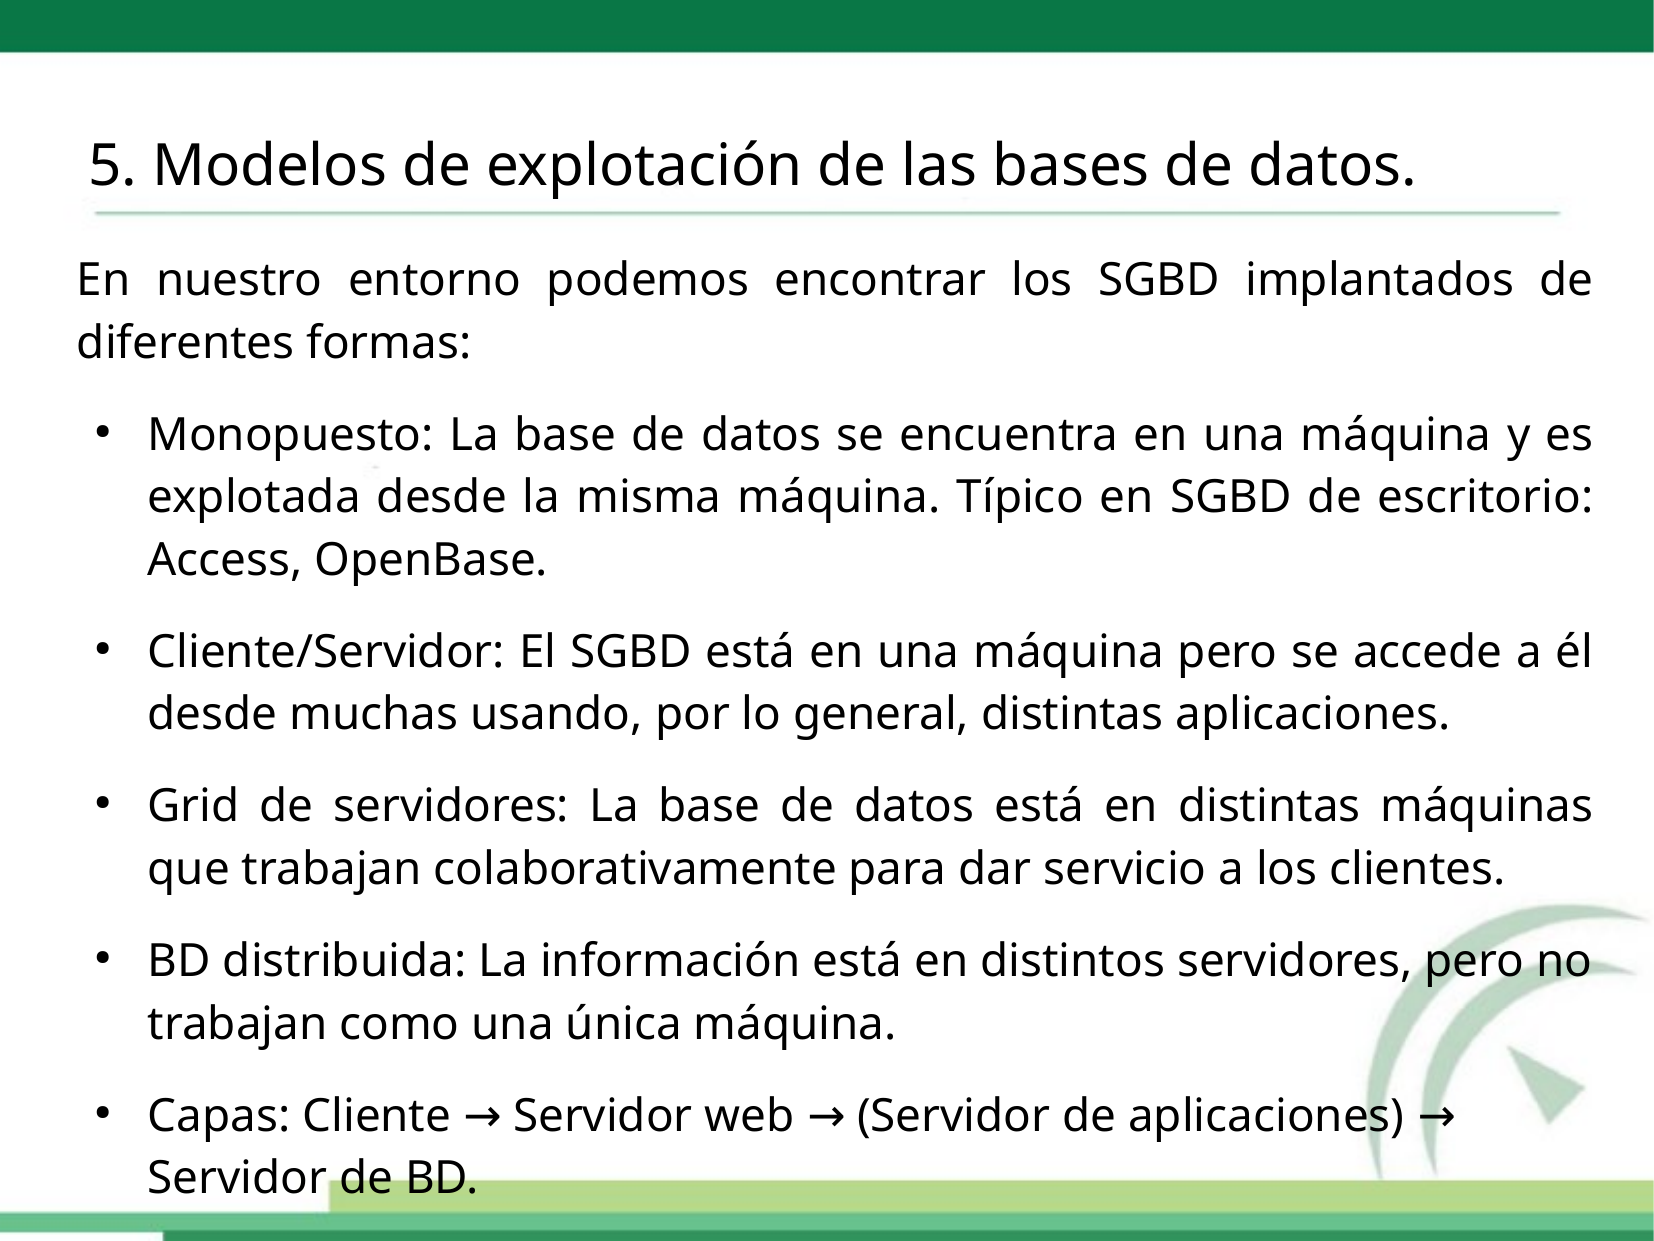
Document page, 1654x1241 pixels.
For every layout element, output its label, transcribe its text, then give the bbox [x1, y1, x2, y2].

list En nuestro entorno podemos encontrar los SGBD implantados de diferentes formas: Monopuesto: La base de datos se encuentra en una máquina y es explotada desde la misma máquina. Típico en SGBD de escritorio: Access, OpenBase. Cliente/Servidor: El SGBD está en una máquina pero se accede a él desde muchas usando, por lo general, distintas aplicaciones. Grid de servidores: La base de datos está en distintas máquinas que trabajan colaborativamente para dar servicio a los clientes. BD distribuida: La información está en distintos servidores, pero no trabajan como una única máquina. Capas: Cliente → Servidor web → (Servidor de aplicaciones) → Servidor de BD. [76, 246, 1595, 1194]
picture [0, 0, 1654, 1241]
title 5. Modelos de explotación de las bases de datos. [88, 58, 1577, 246]
